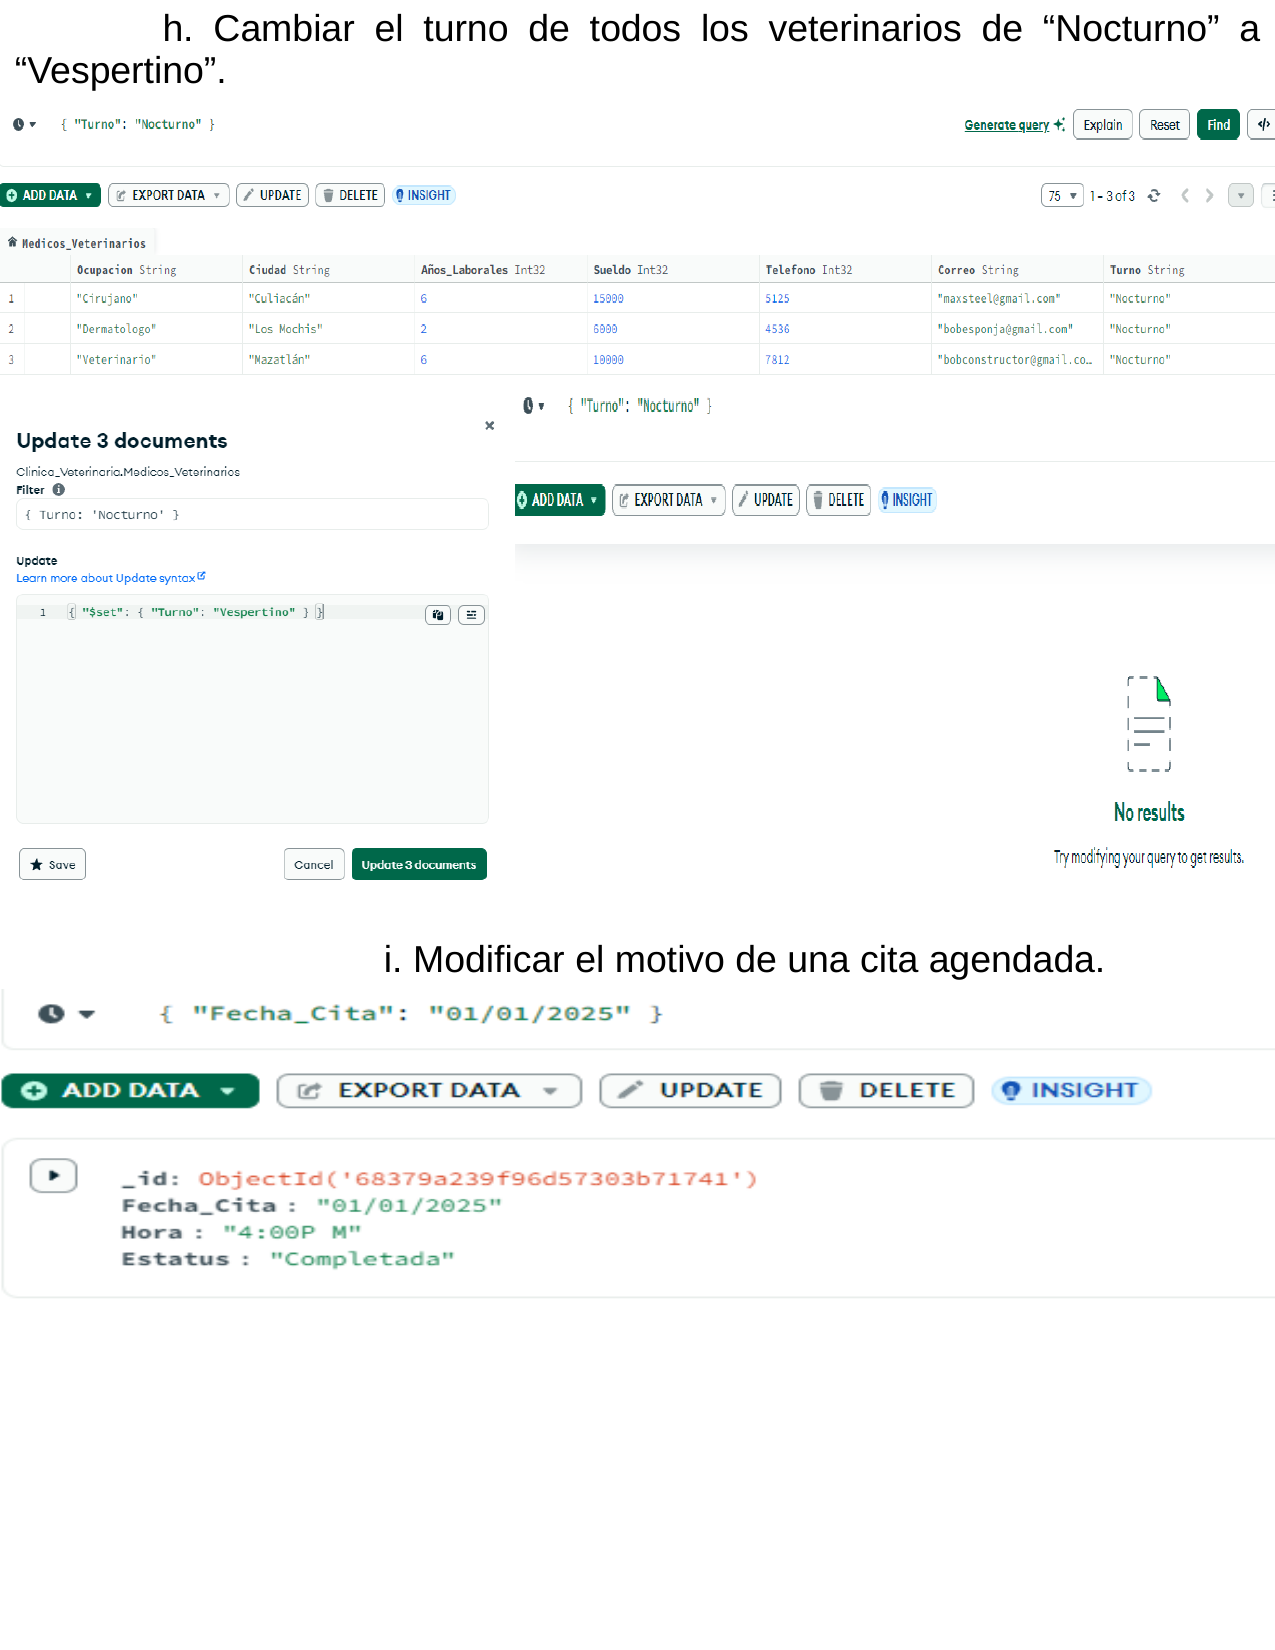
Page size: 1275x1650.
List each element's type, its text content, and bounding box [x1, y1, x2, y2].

picture [0, 105, 1275, 916]
text_box i. Modificar el motivo de una cita agendada. [0, 931, 1275, 988]
text_box h. Cambiar el turno de todos los veterinarios de “Nocturno” a “Vespertino”. [0, 0, 1275, 99]
picture [0, 989, 1275, 1300]
picture [0, 420, 502, 886]
